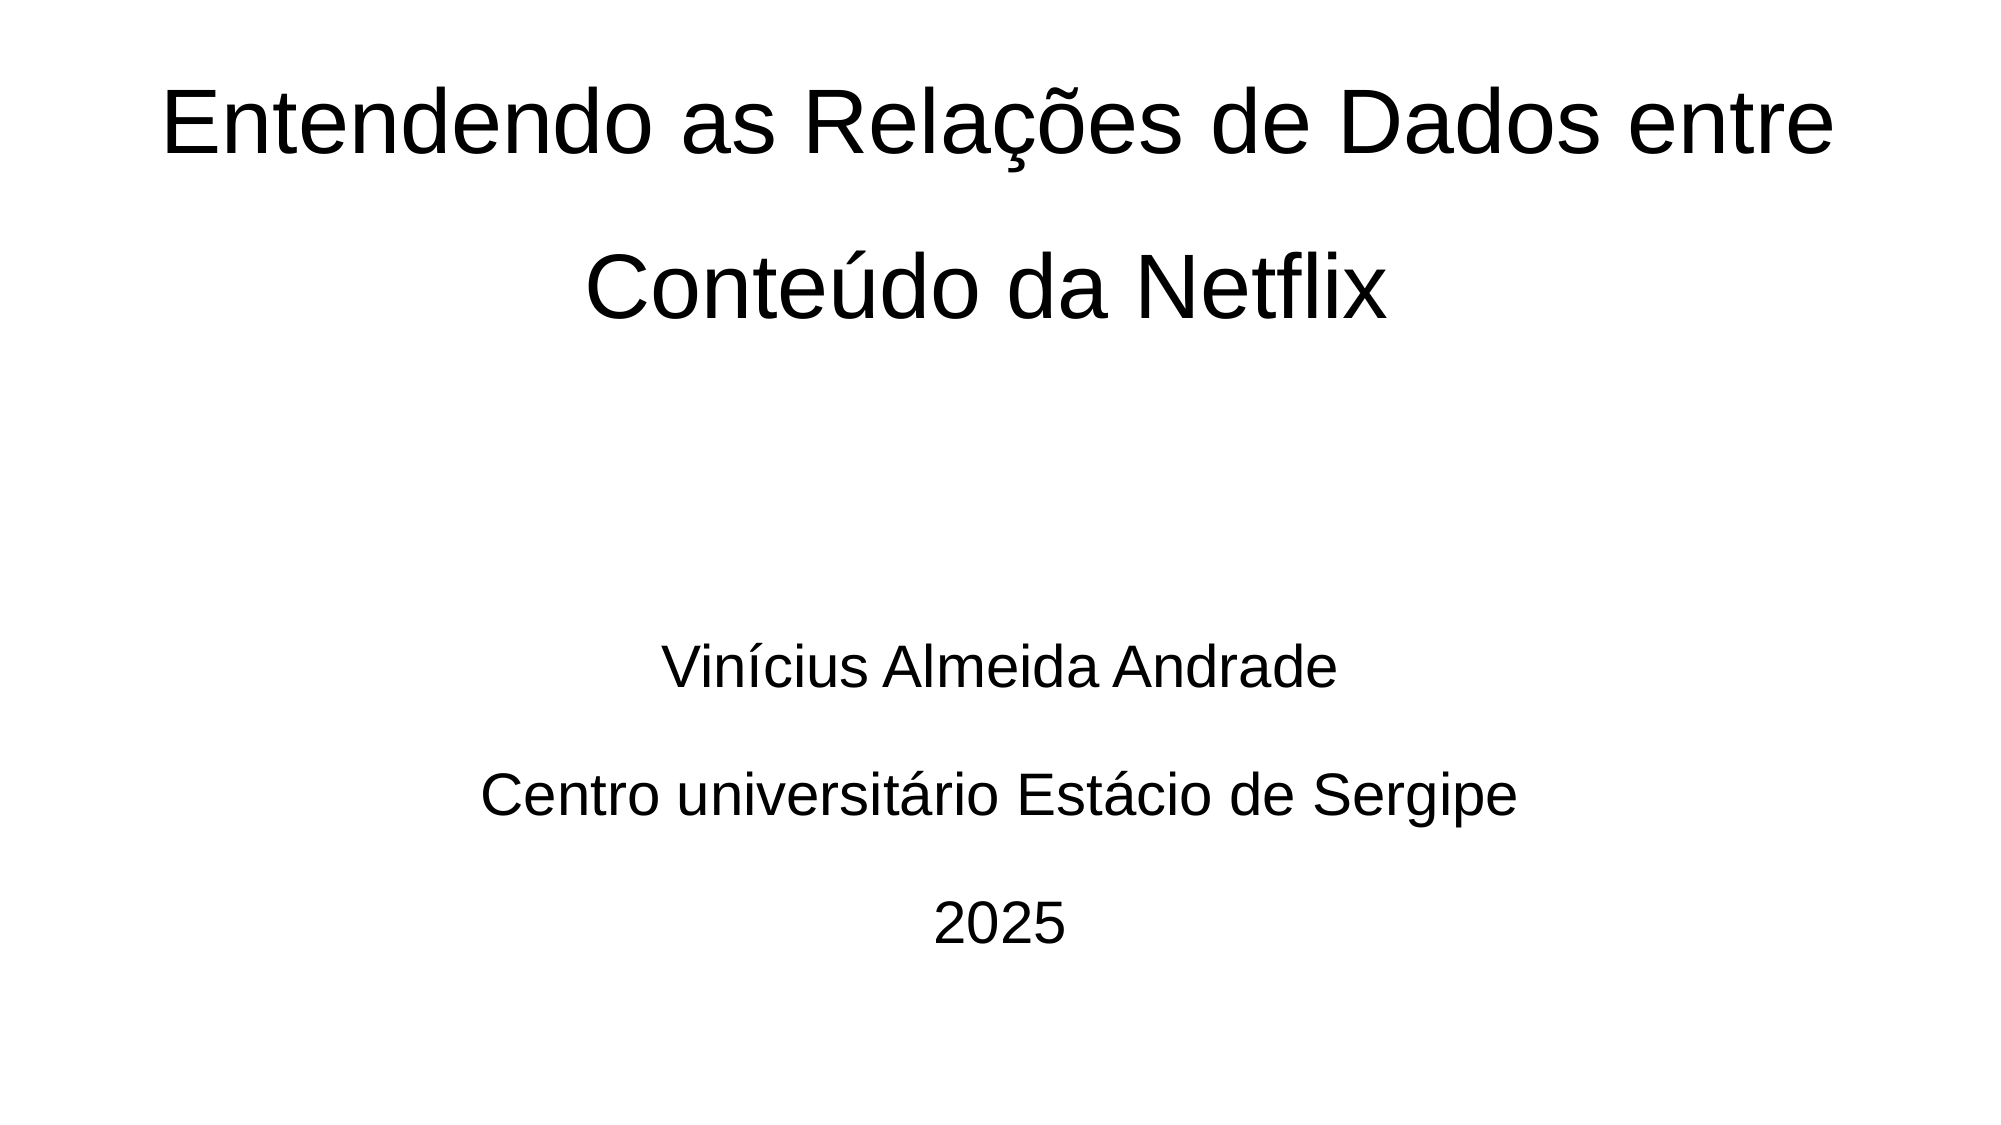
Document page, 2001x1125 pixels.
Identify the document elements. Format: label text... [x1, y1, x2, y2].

subtitle Vinícius Almeida Andrade Centro universitário Estácio de Sergipe 2025 [328, 584, 1672, 965]
text_box Entendendo as Relações de Dados entre Conteúdo da Netflix [72, 0, 1928, 341]
